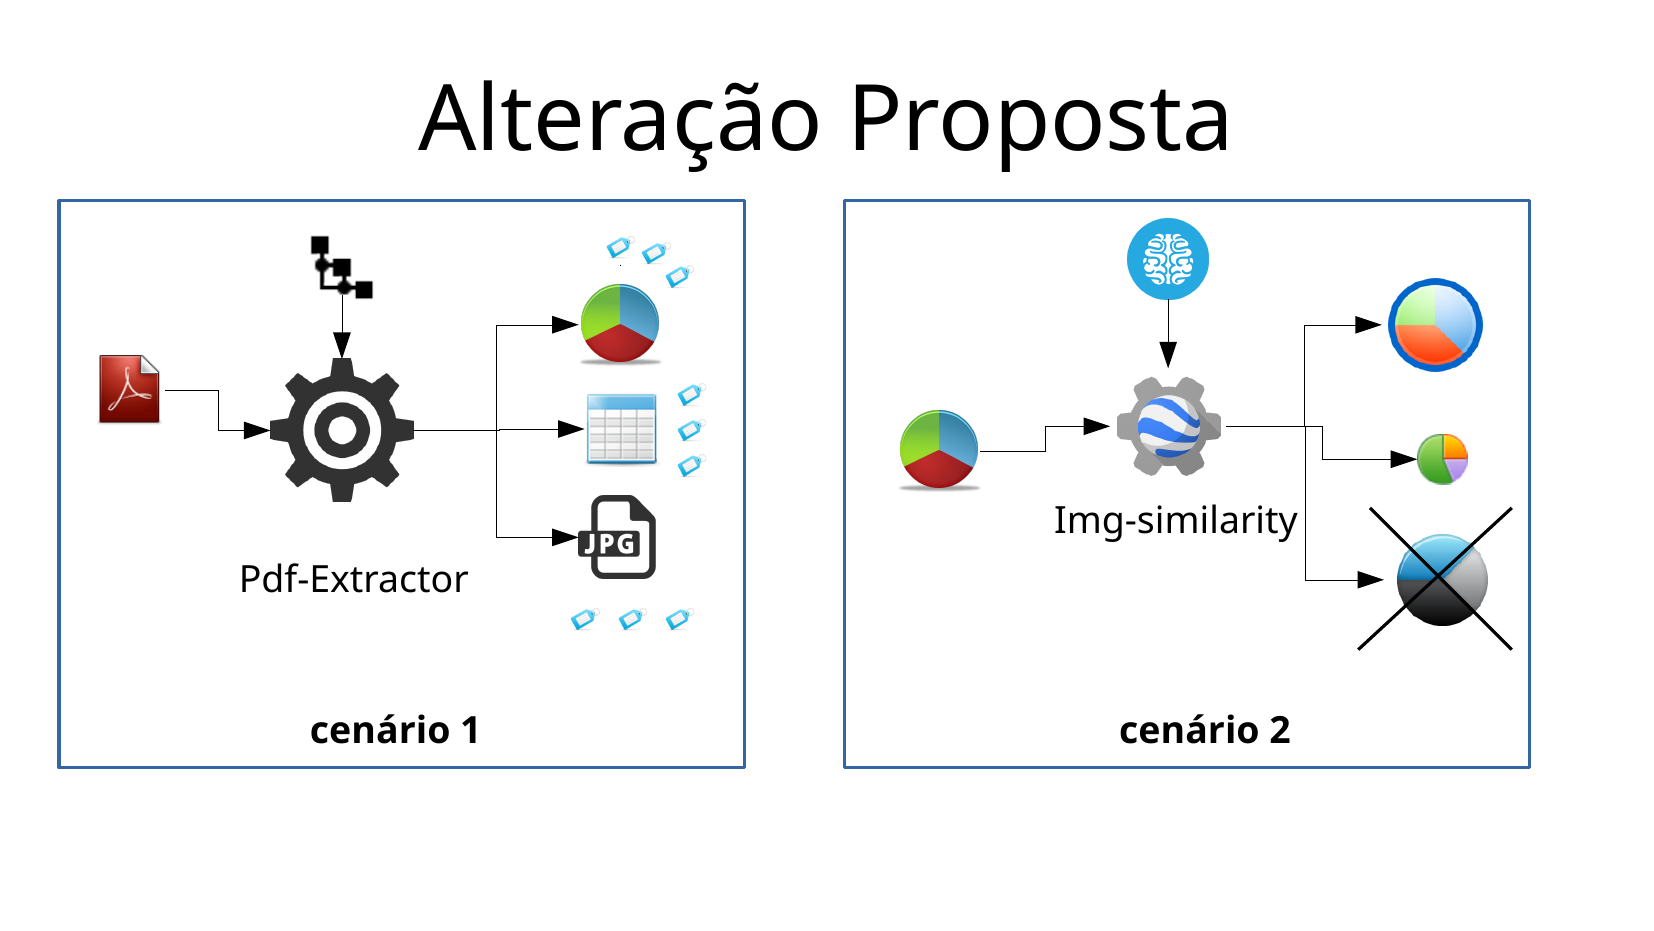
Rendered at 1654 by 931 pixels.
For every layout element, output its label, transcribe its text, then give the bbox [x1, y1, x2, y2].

picture [1442, 521, 1501, 635]
picture [1384, 526, 1434, 622]
picture [1127, 218, 1209, 300]
picture [614, 602, 650, 638]
text_box cenário 1 [295, 696, 487, 754]
picture [1384, 580, 1496, 638]
picture [1381, 271, 1489, 378]
picture [1387, 521, 1494, 572]
picture [897, 409, 981, 493]
picture [1417, 434, 1468, 485]
picture [566, 602, 603, 638]
text_box Pdf-Extractor [224, 545, 481, 603]
picture [578, 230, 697, 367]
text_box cenário 2 [1104, 696, 1297, 754]
picture [673, 377, 709, 485]
title Alteração Proposta [82, 37, 1571, 193]
picture [94, 354, 166, 426]
picture [1110, 368, 1227, 485]
picture [307, 232, 378, 304]
text_box Img-similarity [1039, 486, 1300, 544]
picture [584, 391, 660, 467]
picture [578, 495, 662, 579]
picture [270, 358, 414, 502]
picture [661, 602, 697, 638]
